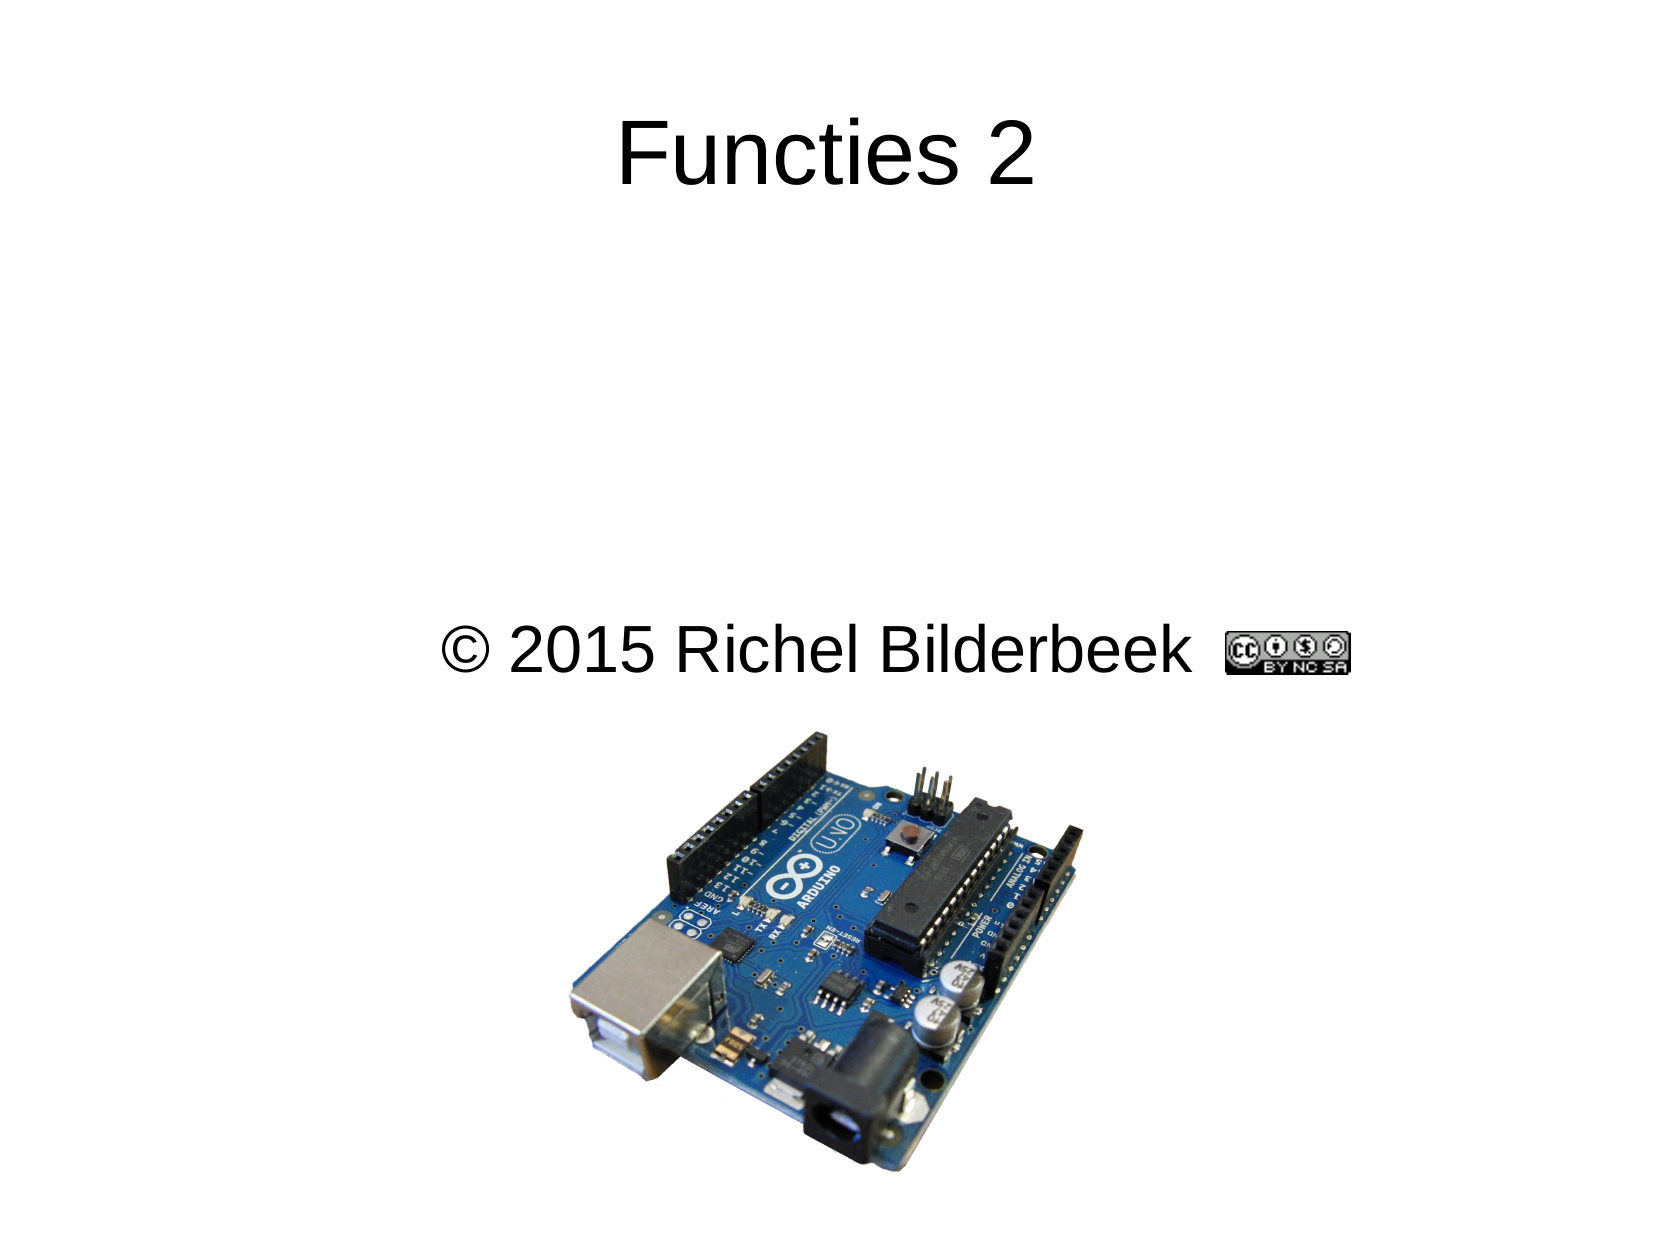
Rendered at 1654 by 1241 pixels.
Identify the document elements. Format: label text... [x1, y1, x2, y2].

title Functies 2 [82, 49, 1571, 257]
picture [1225, 631, 1351, 676]
picture [525, 689, 1126, 1219]
subtitle © 2015 Richel Bilderbeek [82, 290, 1571, 1010]
